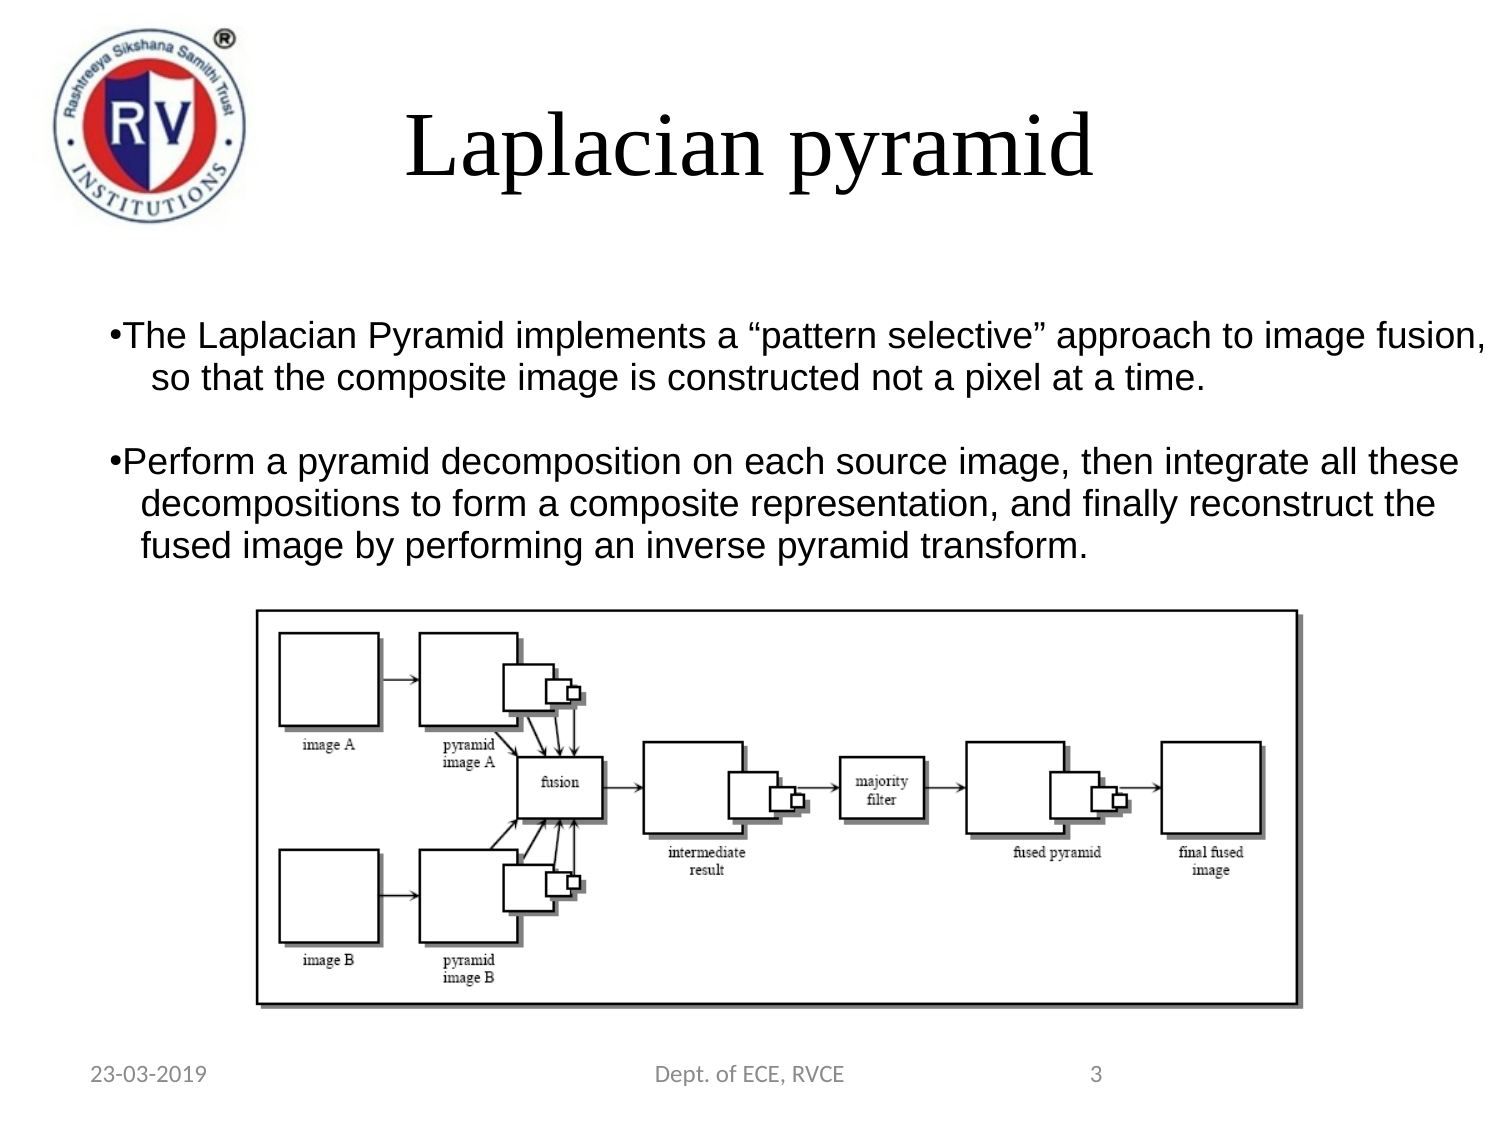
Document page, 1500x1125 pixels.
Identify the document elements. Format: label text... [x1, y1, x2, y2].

text_box [1074, 1042, 1425, 1103]
text_box Dept. of ECE, RVCE [512, 1042, 988, 1103]
text_box 23-03-2019 [75, 1042, 425, 1103]
picture [236, 602, 1312, 1019]
text_box The Laplacian Pyramid implements a “pattern selective” approach to image fusion, so that the composite image is constructed not a pixel at a time. Perform a pyramid decomposition on each source image, then integrate all these decompositions to form a composite representation, and finally reconstruct the fused image by performing an inverse pyramid transform. [94, 307, 1500, 658]
title Laplacian pyramid [75, 45, 1425, 233]
